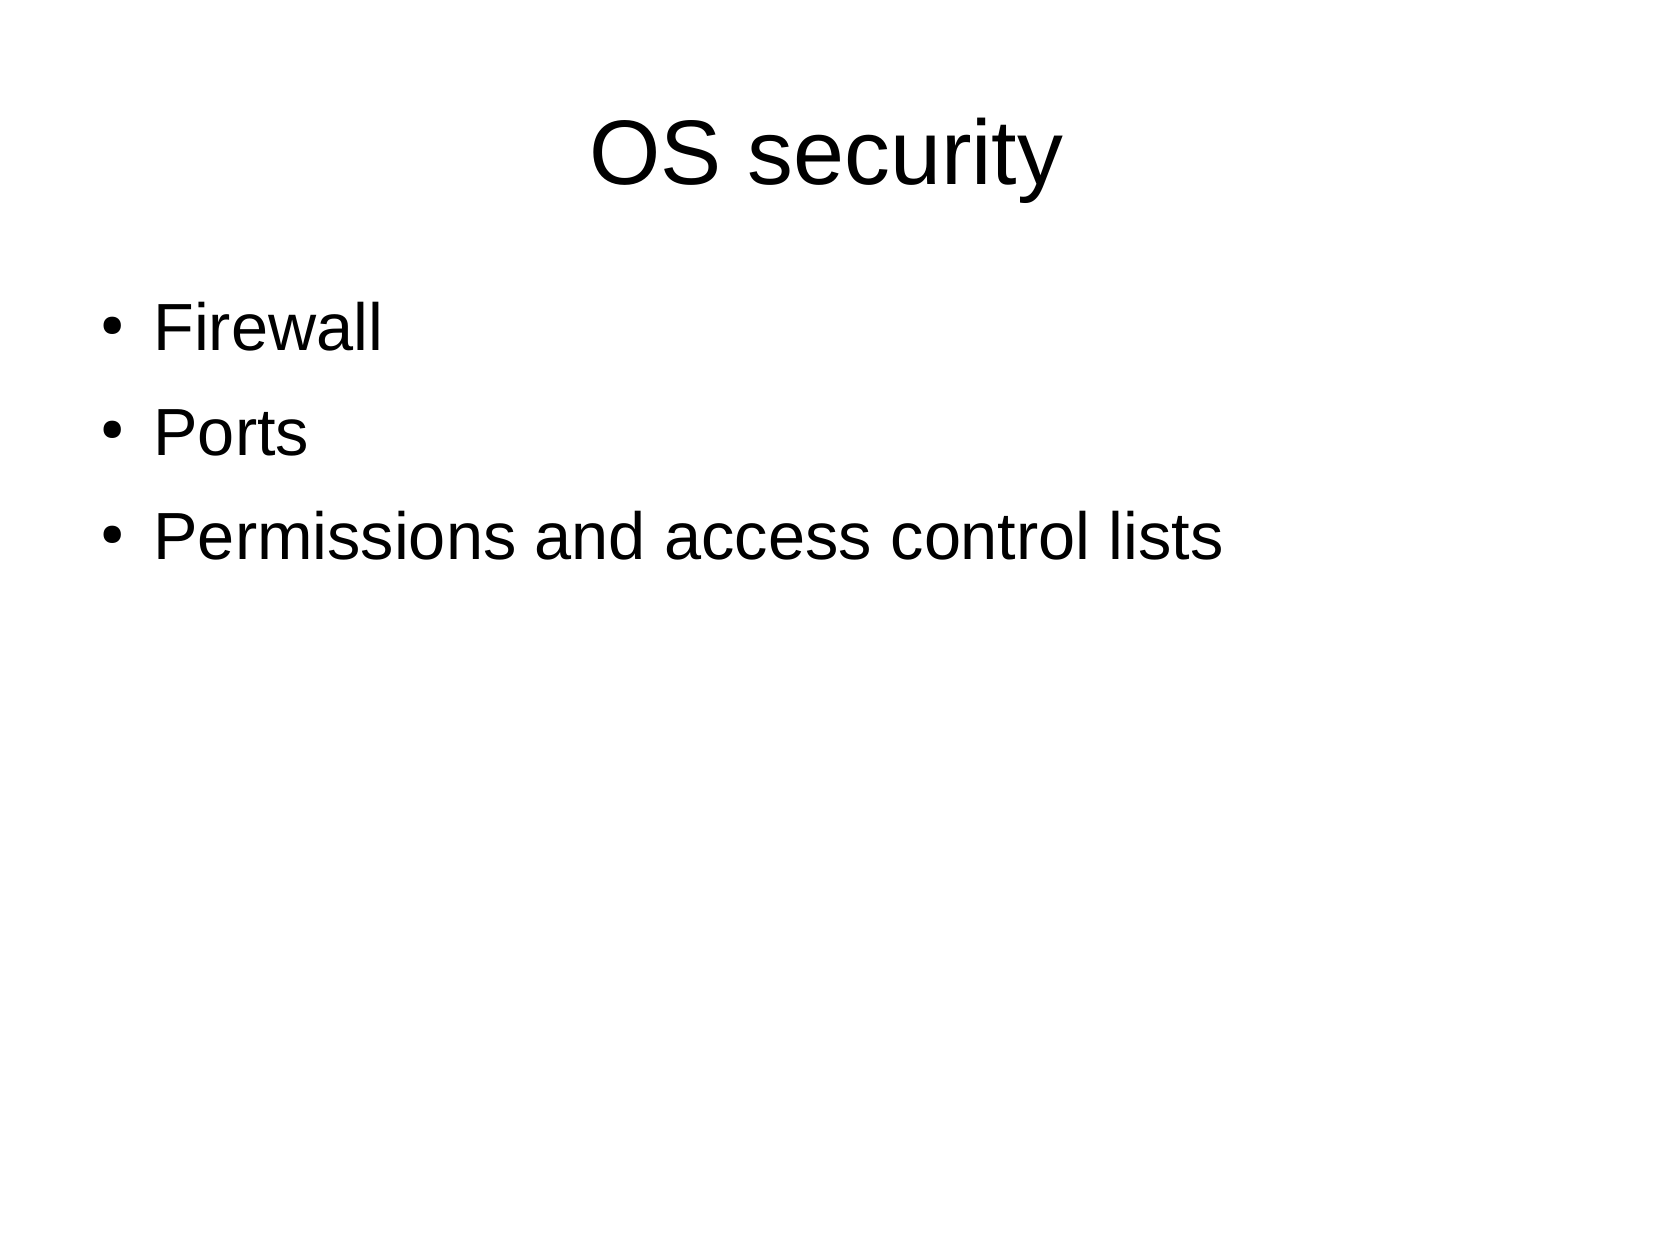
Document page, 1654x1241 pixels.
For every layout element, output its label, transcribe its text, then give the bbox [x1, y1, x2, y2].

title OS security [82, 49, 1571, 257]
list Firewall Ports Permissions and access control lists [82, 290, 1538, 1010]
